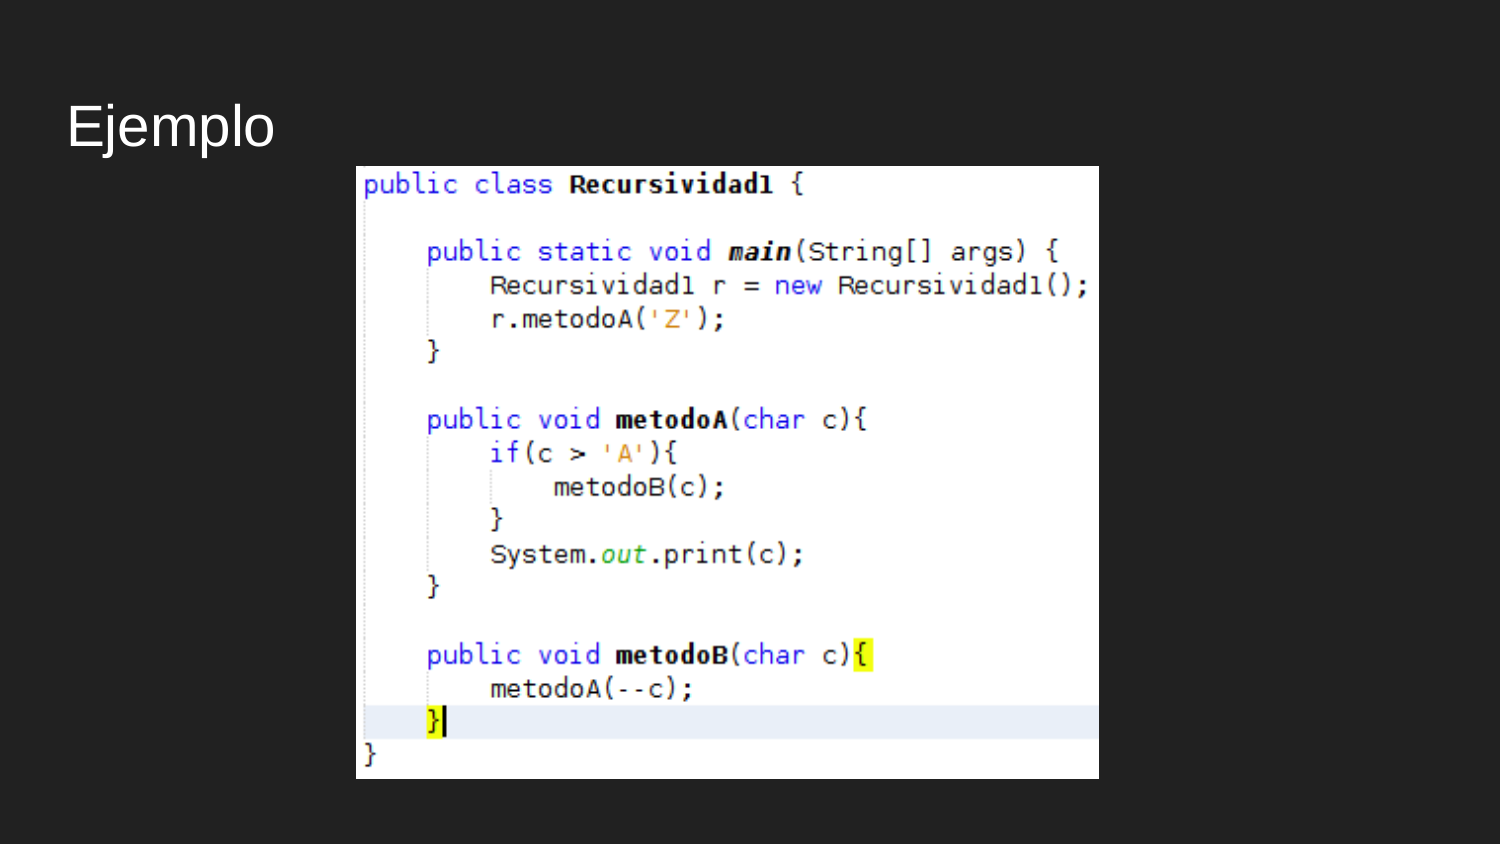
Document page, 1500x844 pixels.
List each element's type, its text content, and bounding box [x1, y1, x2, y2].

title Ejemplo [51, 72, 1449, 167]
picture [356, 166, 1099, 779]
